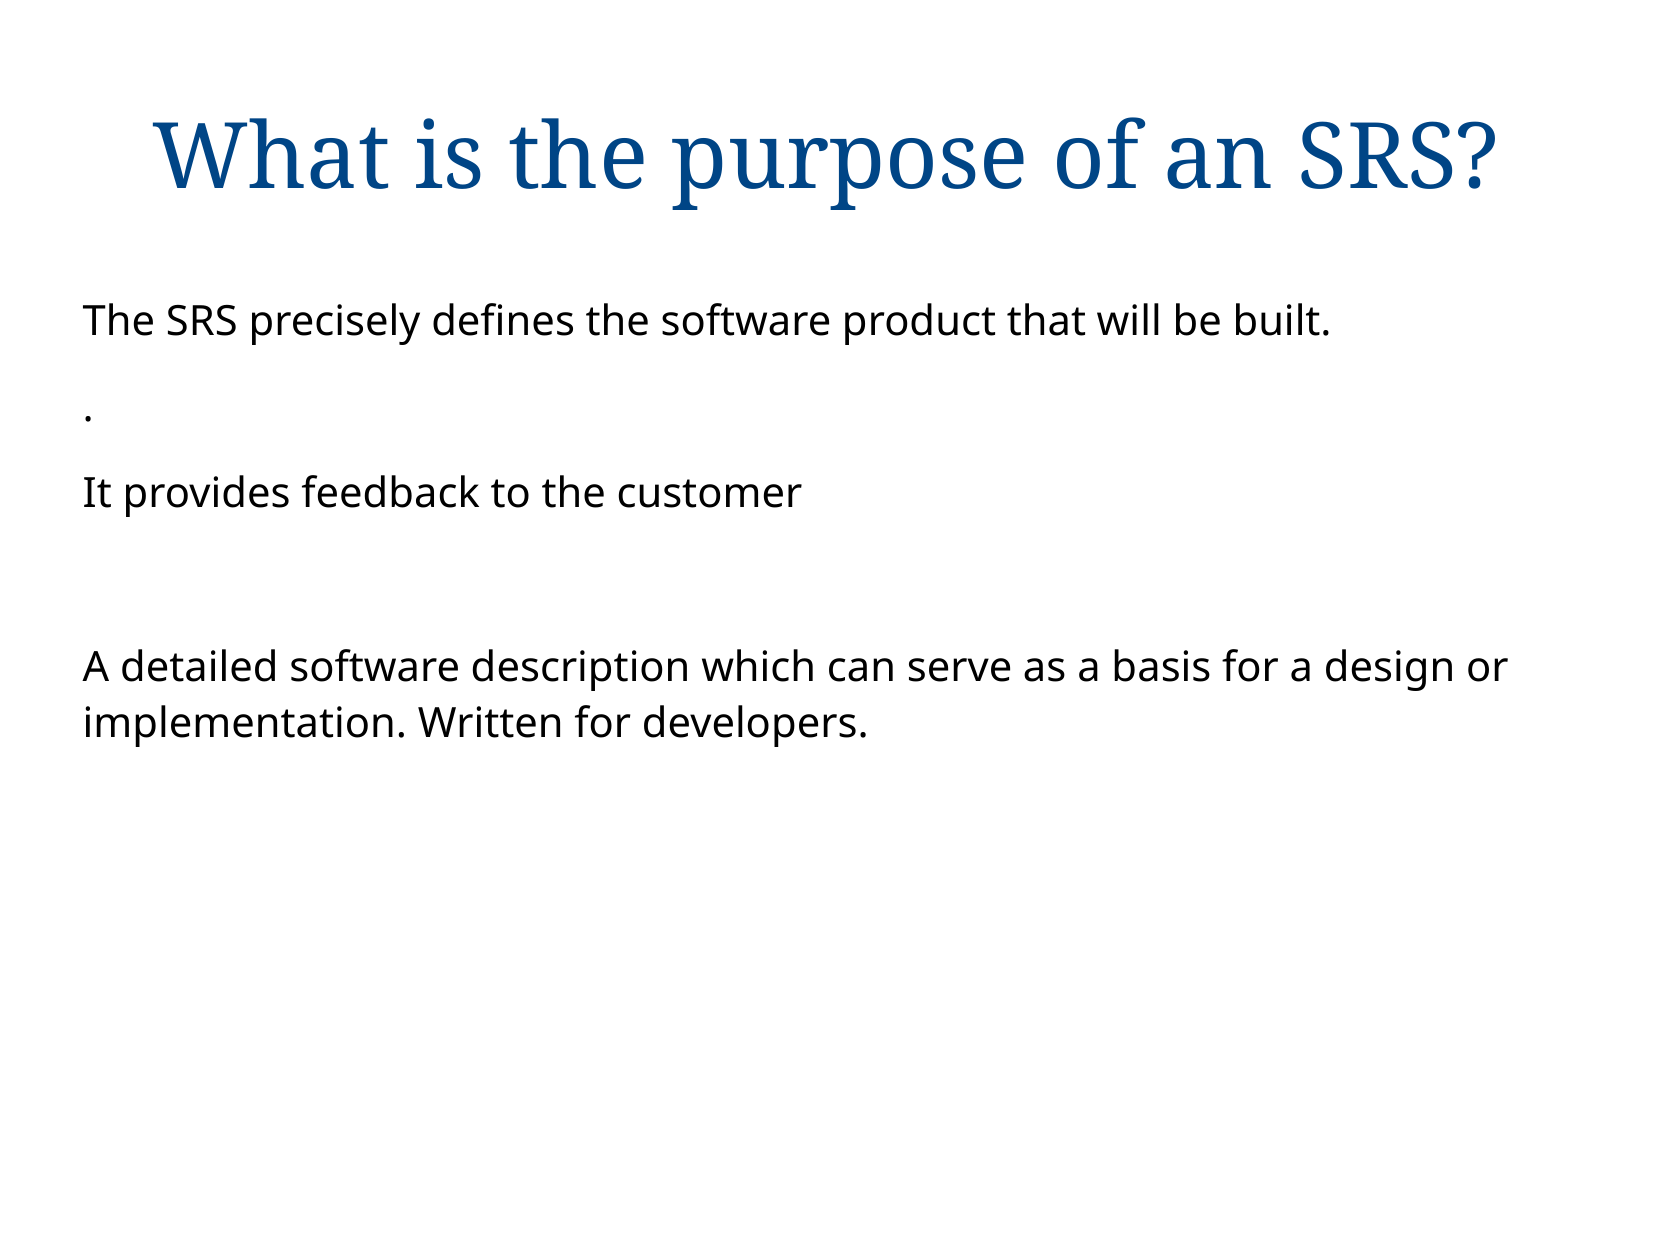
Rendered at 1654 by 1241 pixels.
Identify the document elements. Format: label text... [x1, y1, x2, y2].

title What is the purpose of an SRS? [82, 49, 1571, 257]
list The SRS precisely defines the software product that will be built. . It provides feedback to the customer A detailed software description which can serve as a basis for a design or implementation. Written for developers. [82, 290, 1571, 1010]
